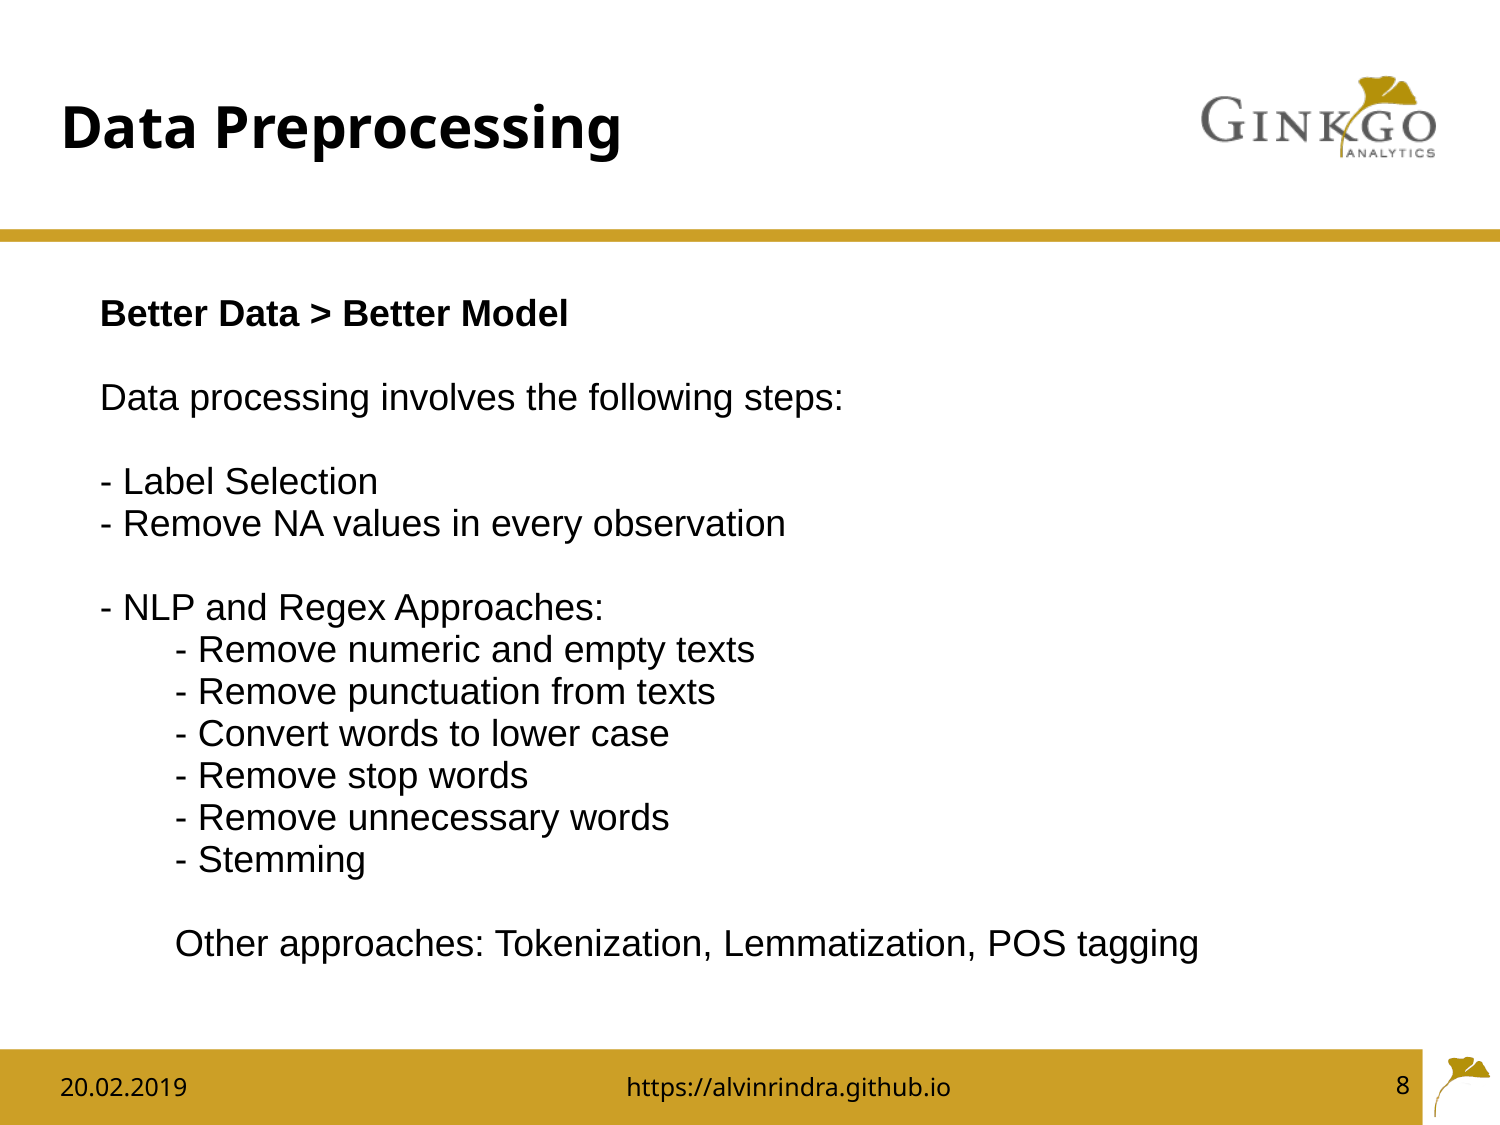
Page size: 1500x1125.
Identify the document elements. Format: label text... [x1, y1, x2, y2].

text_box 20.02.2019 [60, 1056, 266, 1117]
text_box <number> [1196, 1056, 1425, 1117]
picture [0, 0, 1500, 1125]
text_box https://alvinrindra.github.io [266, 1056, 993, 1117]
list Data Preprocessing [60, 90, 1054, 274]
text_box Better Data > Better Model Data processing involves the following steps: - Label Selection - Remove NA values in every observation - NLP and Regex Approaches: - Remove numeric and empty texts - Remove punctuation from texts - Convert words to lower case - Remove stop words - Remove unnecessary words - Stemming Other approaches: Tokenization, Lemmatization, POS tagging [85, 285, 1321, 972]
list [60, 289, 1425, 1081]
